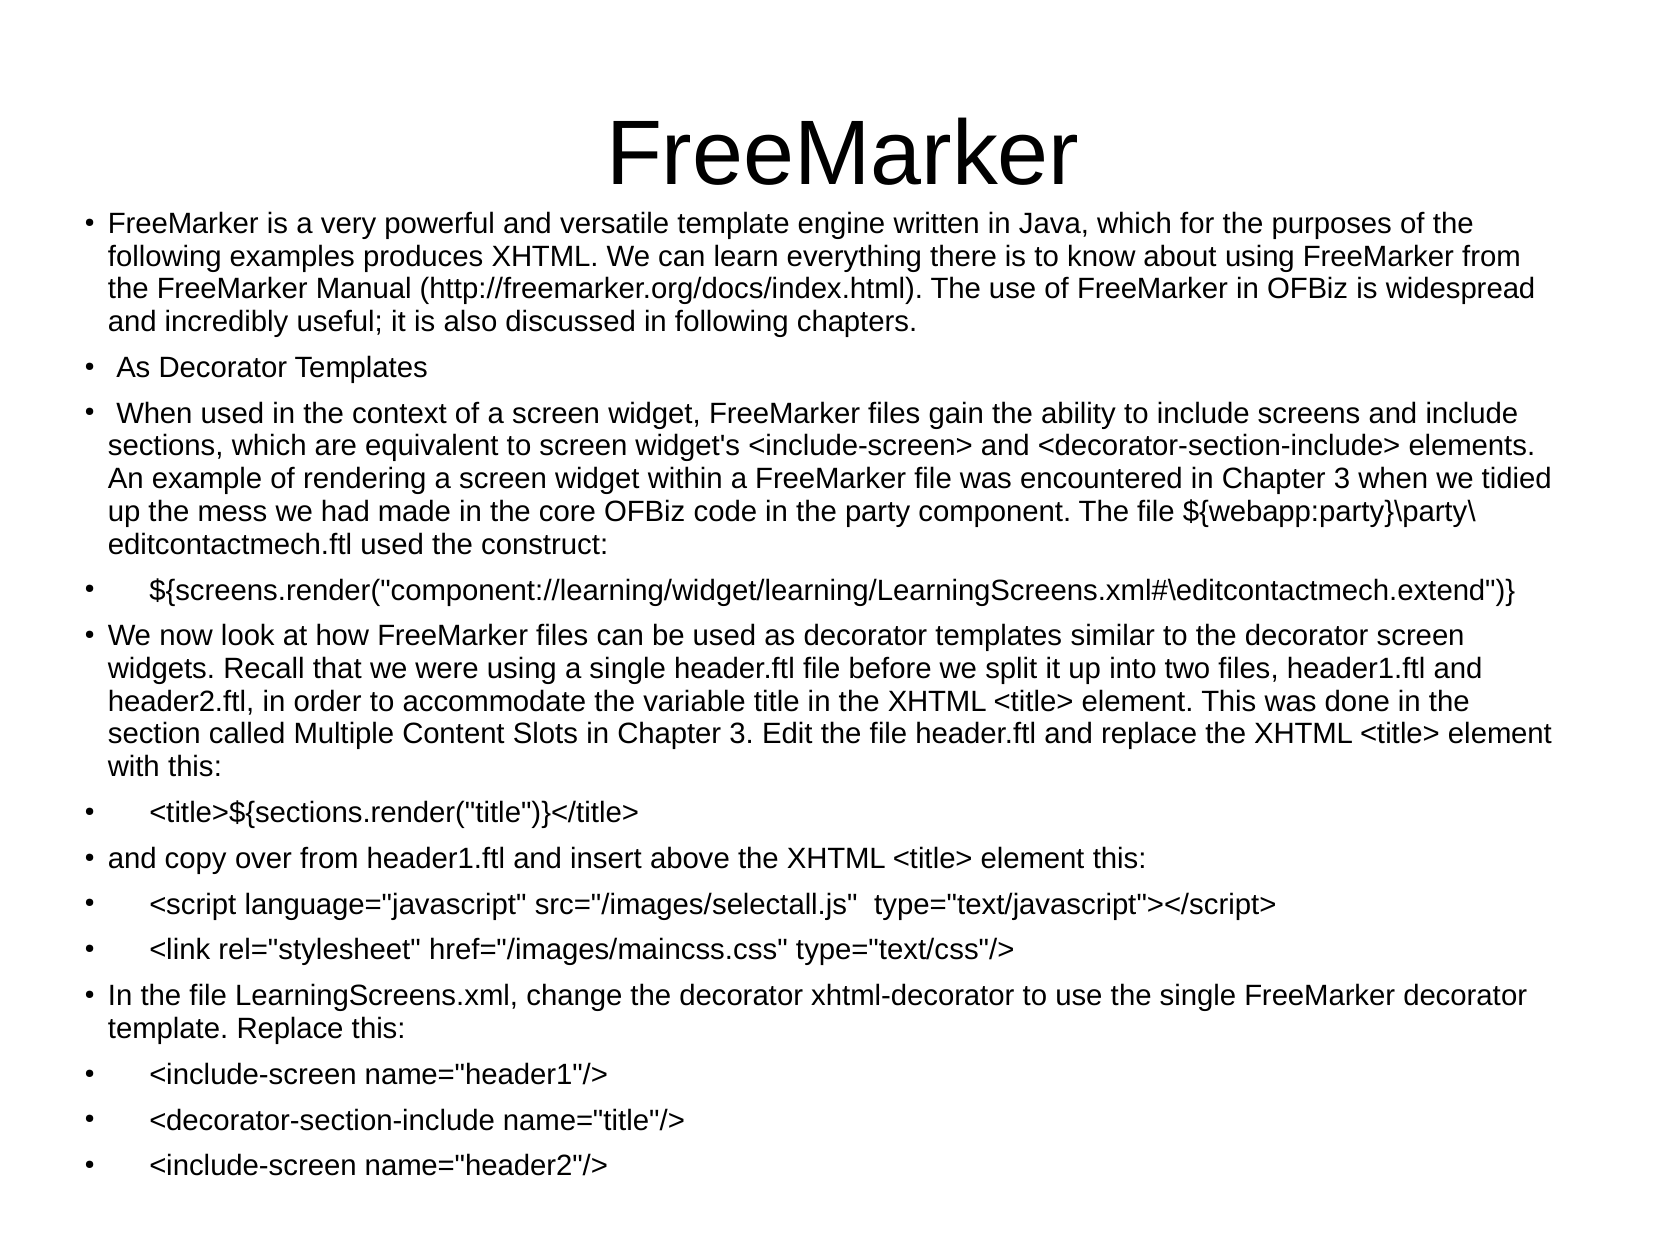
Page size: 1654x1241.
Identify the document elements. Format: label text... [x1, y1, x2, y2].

list FreeMarker is a very powerful and versatile template engine written in Java, which for the purposes of the following examples produces XHTML. We can learn everything there is to know about using FreeMarker from the FreeMarker Manual (http://freemarker.org/docs/index.html). The use of FreeMarker in OFBiz is widespread and incredibly useful; it is also discussed in following chapters. As Decorator Templates When used in the context of a screen widget, FreeMarker files gain the ability to include screens and include sections, which are equivalent to screen widget's <include-screen> and <decorator-section-include> elements. An example of rendering a screen widget within a FreeMarker file was encountered in Chapter 3 when we tidied up the mess we had made in the core OFBiz code in the party component. The file ${webapp:party}\party\editcontactmech.ftl used the construct: ${screens.render("component://learning/widget/learning/LearningScreens.xml#\editcontactmech.extend")} We now look at how FreeMarker files can be used as decorator templates similar to the decorator screen widgets. Recall that we were using a single header.ftl file before we split it up into two files, header1.ftl and header2.ftl, in order to accommodate the variable title in the XHTML <title> element. This was done in the section called Multiple Content Slots in Chapter 3. Edit the file header.ftl and replace the XHTML <title> element with this: <title>${sections.render("title")}</title> and copy over from header1.ftl and insert above the XHTML <title> element this: <script language="javascript" src="/images/selectall.js" type="text/javascript"></script> <link rel="stylesheet" href="/images/maincss.css" type="text/css"/> In the file LearningScreens.xml, change the decorator xhtml-decorator to use the single FreeMarker decorator template. Replace this: <include-screen name="header1"/> <decorator-section-include name="title"/> <include-screen name="header2"/> [76, 206, 1565, 1211]
title FreeMarker [82, 56, 1571, 250]
